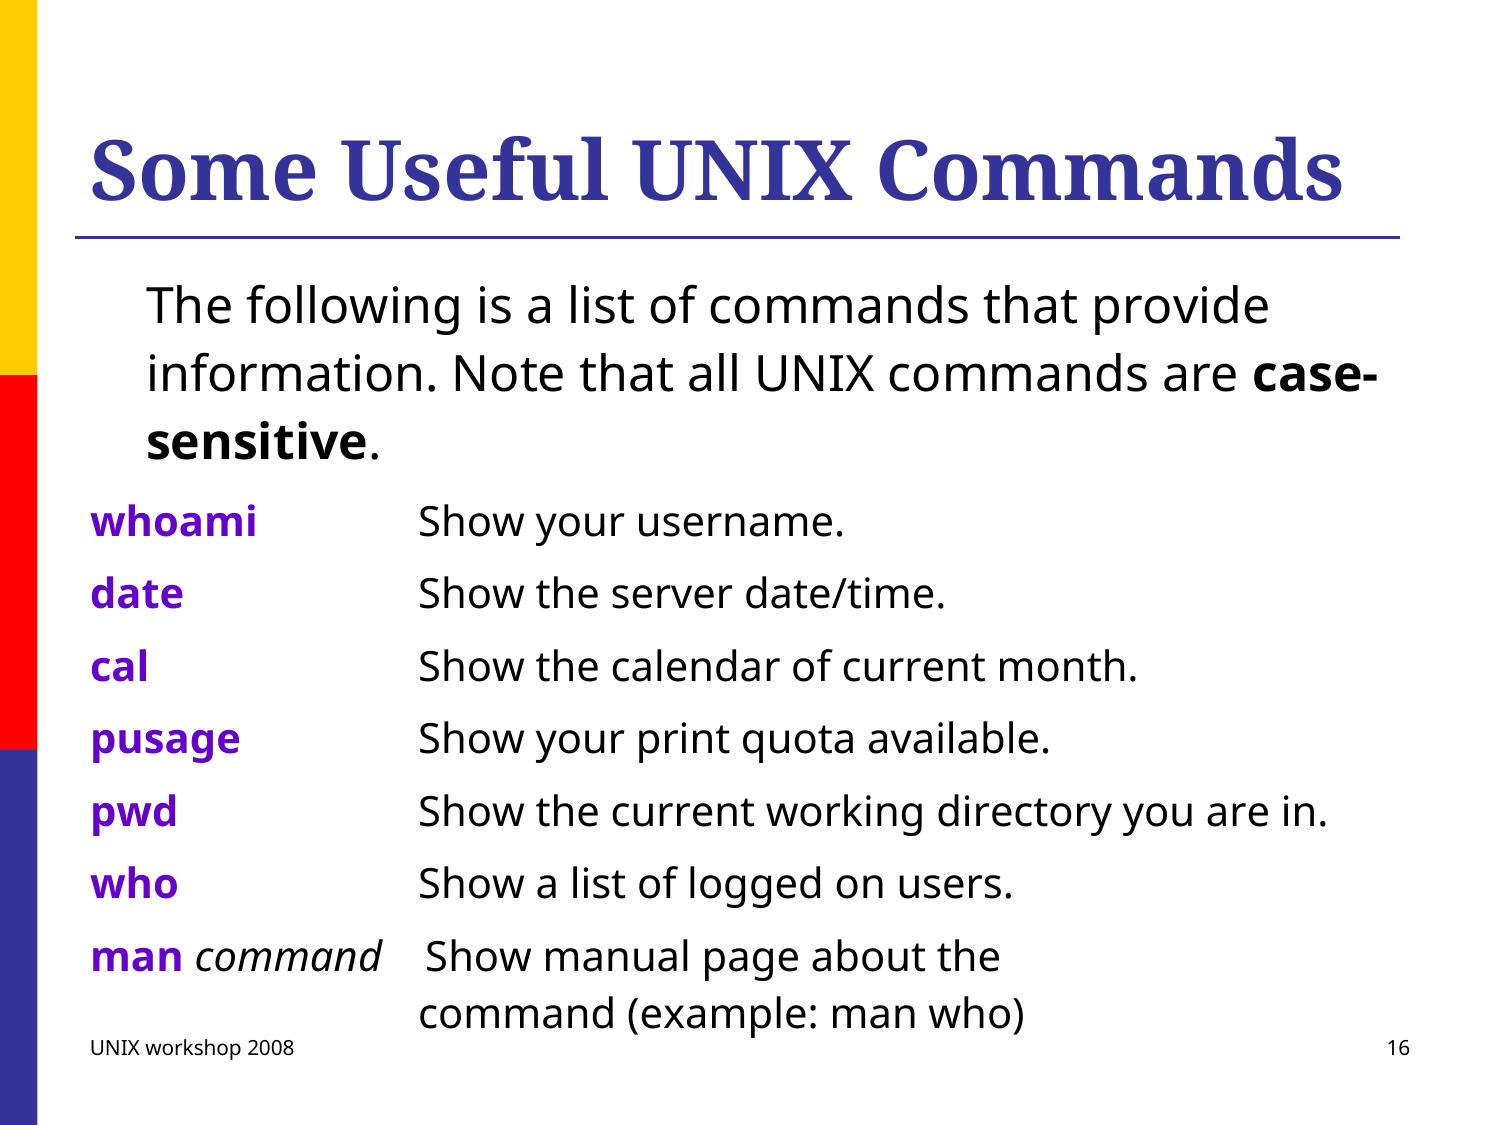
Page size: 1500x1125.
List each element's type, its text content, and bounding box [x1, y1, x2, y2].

text_box <number> [1074, 1026, 1426, 1101]
list The following is a list of commands that provide information. Note that all UNIX commands are case-sensitive. whoami Show your username. date Show the server date/time. cal Show the calendar of current month. pusage Show your print quota available. pwd Show the current working directory you are in. who Show a list of logged on users. man command Show manual page about the command (example: man who) [75, 262, 1426, 1026]
text_box UNIX workshop 2008 [74, 1025, 426, 1101]
title Some Useful UNIX Commands [75, 45, 1426, 233]
